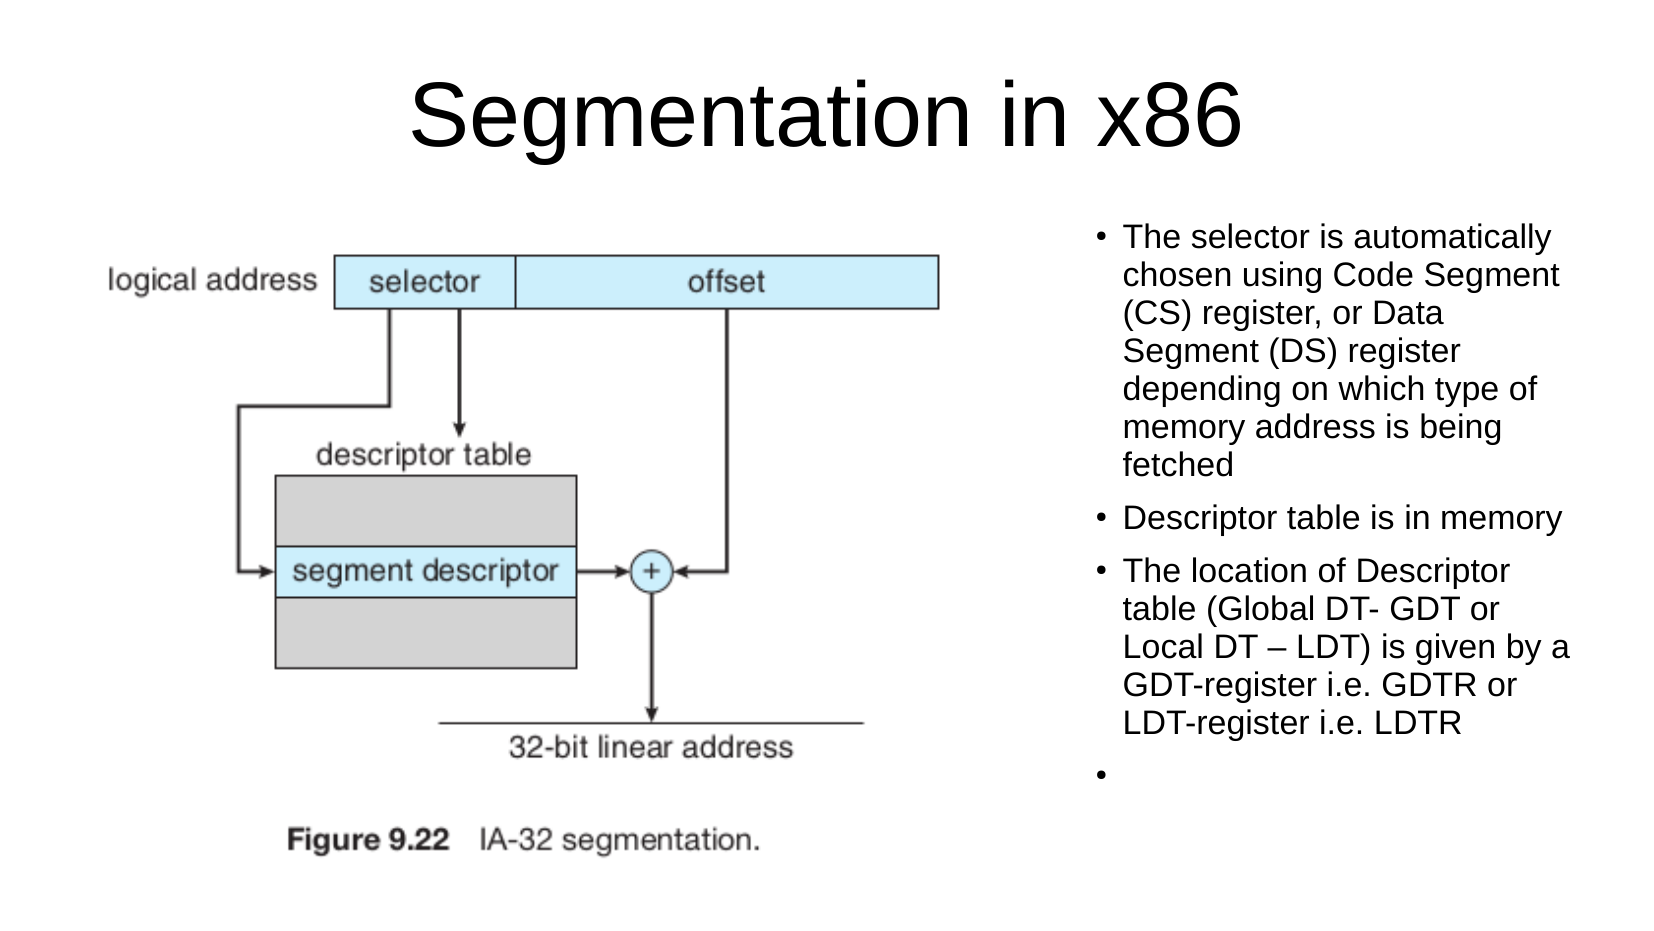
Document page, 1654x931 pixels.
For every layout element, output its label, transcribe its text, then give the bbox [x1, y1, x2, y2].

list The selector is automatically chosen using Code Segment (CS) register, or Data Segment (DS) register depending on which type of memory address is being fetched Descriptor table is in memory The location of Descriptor table (Global DT- GDT or Local DT – LDT) is given by a GDT-register i.e. GDTR or LDT-register i.e. LDTR [1086, 217, 1572, 758]
picture [0, 208, 1052, 875]
title Segmentation in x86 [82, 37, 1571, 193]
